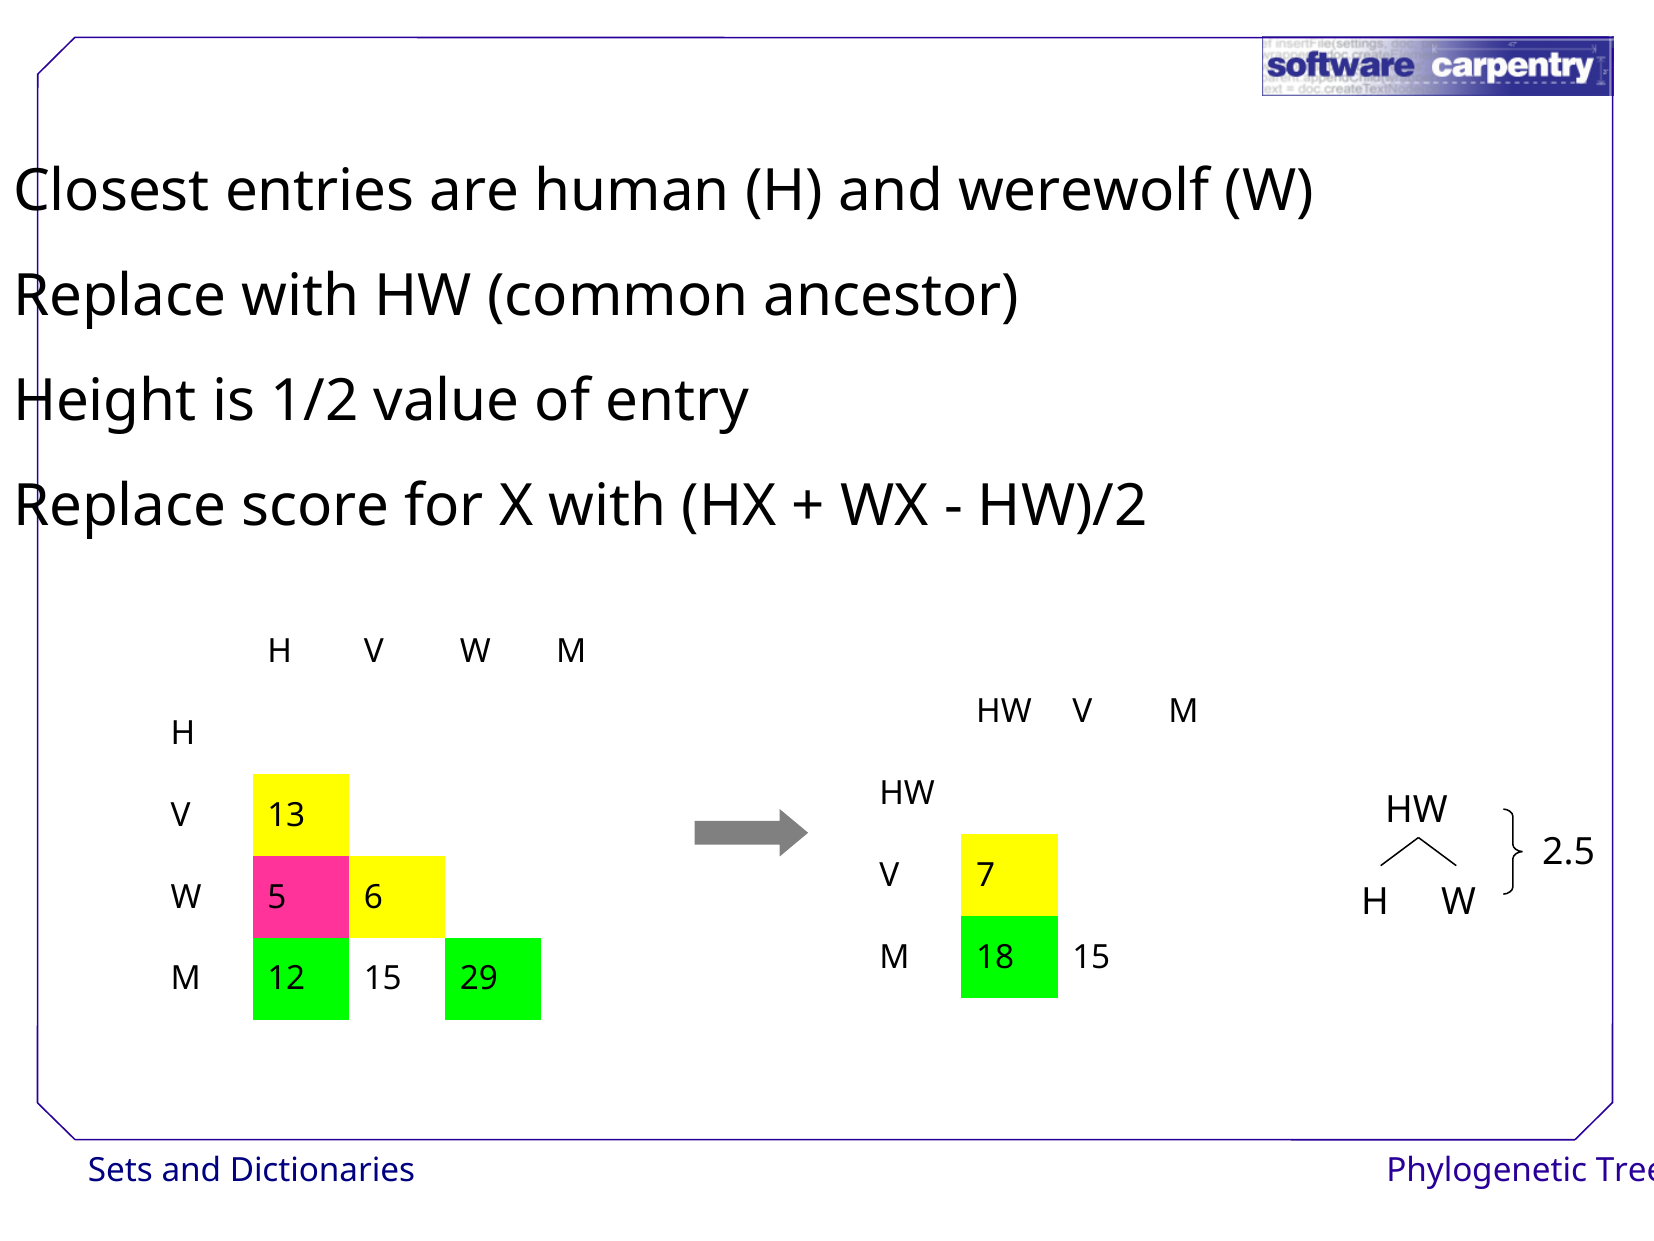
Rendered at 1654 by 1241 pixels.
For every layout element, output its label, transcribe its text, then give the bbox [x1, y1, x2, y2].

text_box 2.5 [1527, 823, 1610, 881]
table_cell W [156, 856, 253, 938]
picture [1262, 36, 1614, 96]
table_header W [445, 611, 541, 692]
table_cell [541, 692, 638, 774]
table_cell HW [865, 752, 961, 834]
table_cell [253, 692, 349, 774]
table_header [156, 611, 253, 692]
table_cell 7 [961, 834, 1058, 916]
text_box H [1346, 873, 1404, 931]
table_header [865, 671, 961, 752]
text_box W [1426, 873, 1492, 931]
text_box Closest entries are human (H) and werewolf (W) Replace with HW (common ancestor) Height is 1/2 value of entry Replace score for X with (HX + WX - HW)/2 [0, 109, 1480, 545]
table_cell [541, 856, 638, 938]
table_cell M [865, 916, 961, 998]
table_cell V [865, 834, 961, 916]
table_cell [445, 692, 541, 774]
table_cell [349, 774, 445, 856]
table_cell H [156, 692, 253, 774]
table_header M [541, 611, 638, 692]
table_cell 13 [253, 774, 349, 856]
table_cell V [156, 774, 253, 856]
table_cell [445, 774, 541, 856]
table_cell [1058, 834, 1154, 916]
table_header M [1154, 671, 1250, 752]
table_cell [349, 692, 445, 774]
table_cell 29 [445, 938, 541, 1020]
table_header V [1058, 671, 1154, 752]
table_cell 15 [349, 938, 445, 1020]
table_cell M [156, 938, 253, 1020]
text_box [694, 809, 809, 857]
table_cell [1154, 916, 1250, 998]
table_header H [253, 611, 349, 692]
table_cell [1154, 834, 1250, 916]
table_cell 5 [253, 856, 349, 938]
text_box HW [1370, 781, 1463, 839]
table_cell [541, 938, 638, 1020]
table_cell 18 [961, 916, 1058, 998]
table_cell [1058, 752, 1154, 834]
table_header HW [961, 671, 1058, 752]
table_cell [961, 752, 1058, 834]
table_cell [1154, 752, 1250, 834]
table_cell 6 [349, 856, 445, 938]
table_cell [541, 774, 638, 856]
table_cell [445, 856, 541, 938]
table_header V [349, 611, 445, 692]
table_cell 12 [253, 938, 349, 1020]
table_cell 15 [1058, 916, 1154, 998]
